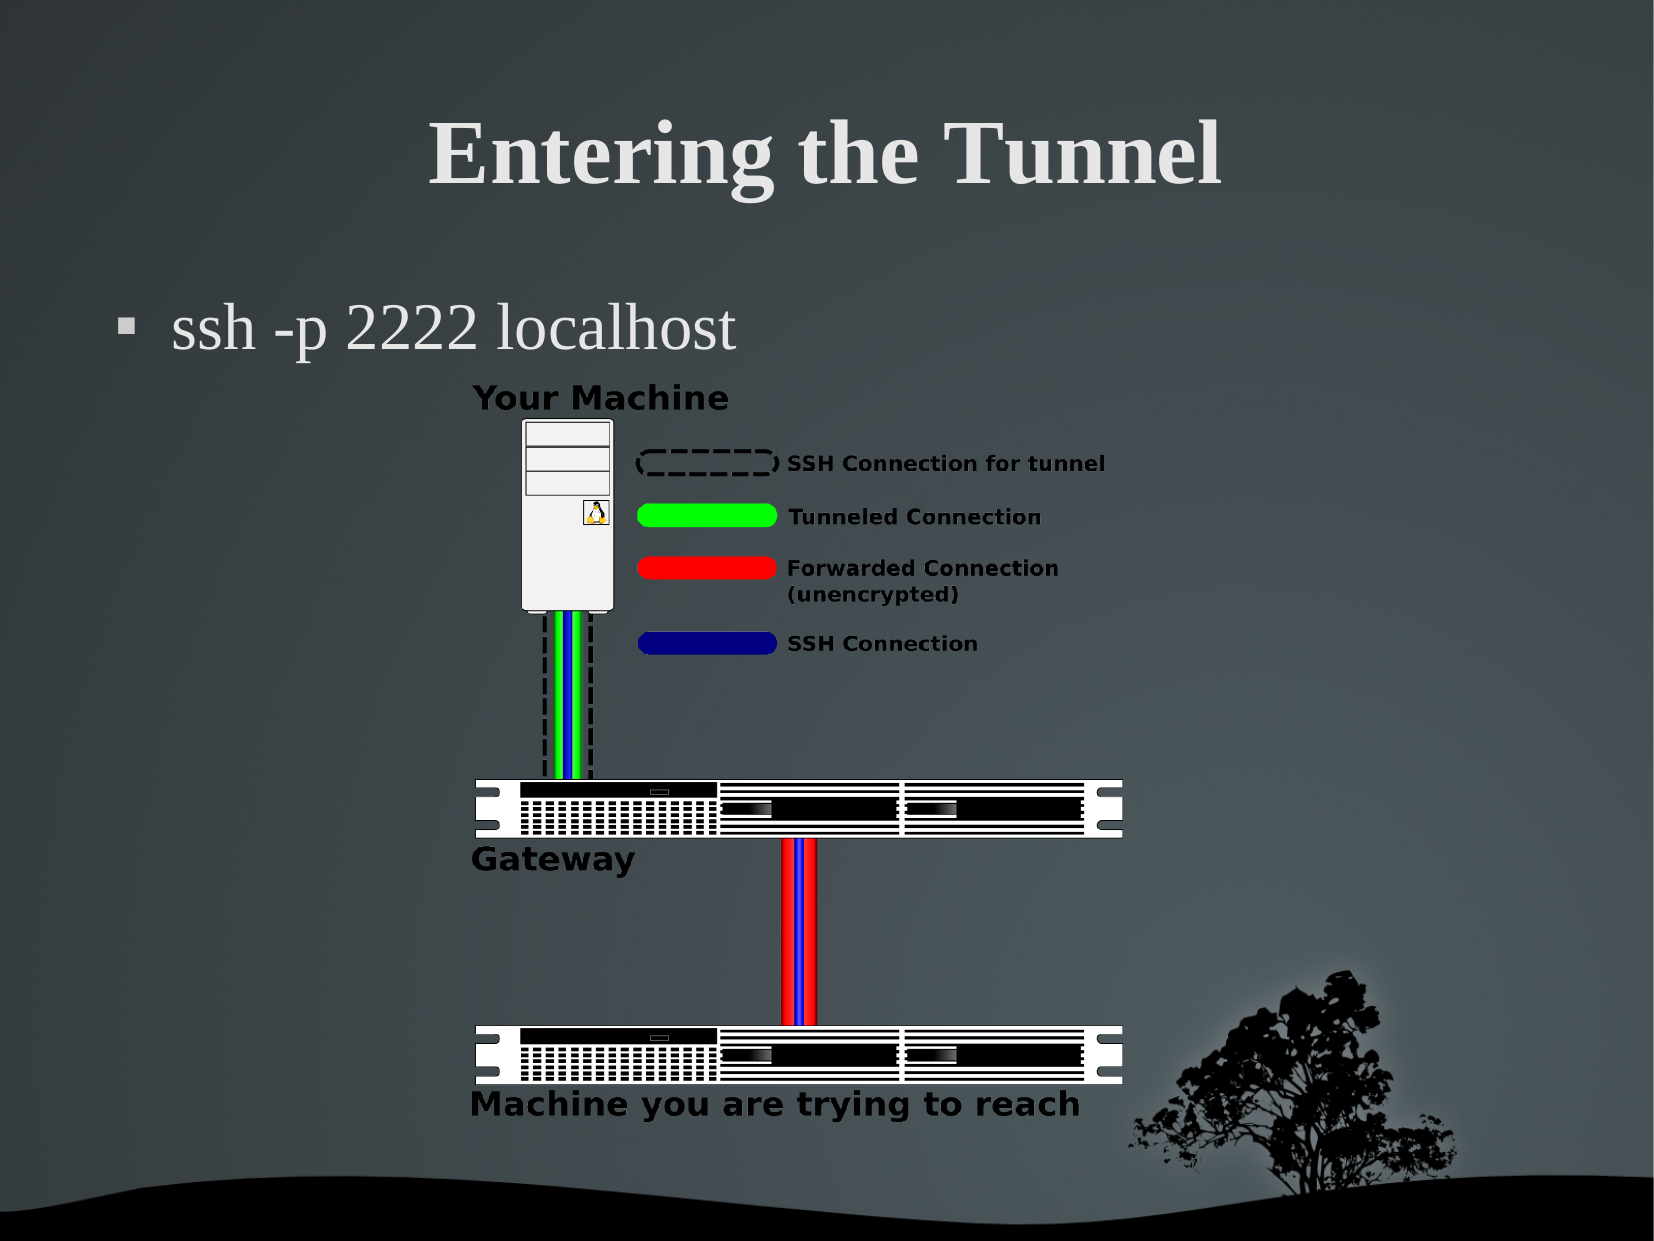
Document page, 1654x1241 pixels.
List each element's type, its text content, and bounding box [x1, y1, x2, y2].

title Entering the Tunnel [82, 49, 1571, 257]
list ssh -p 2222 localhost [82, 290, 1571, 1094]
picture [0, 0, 1654, 1241]
